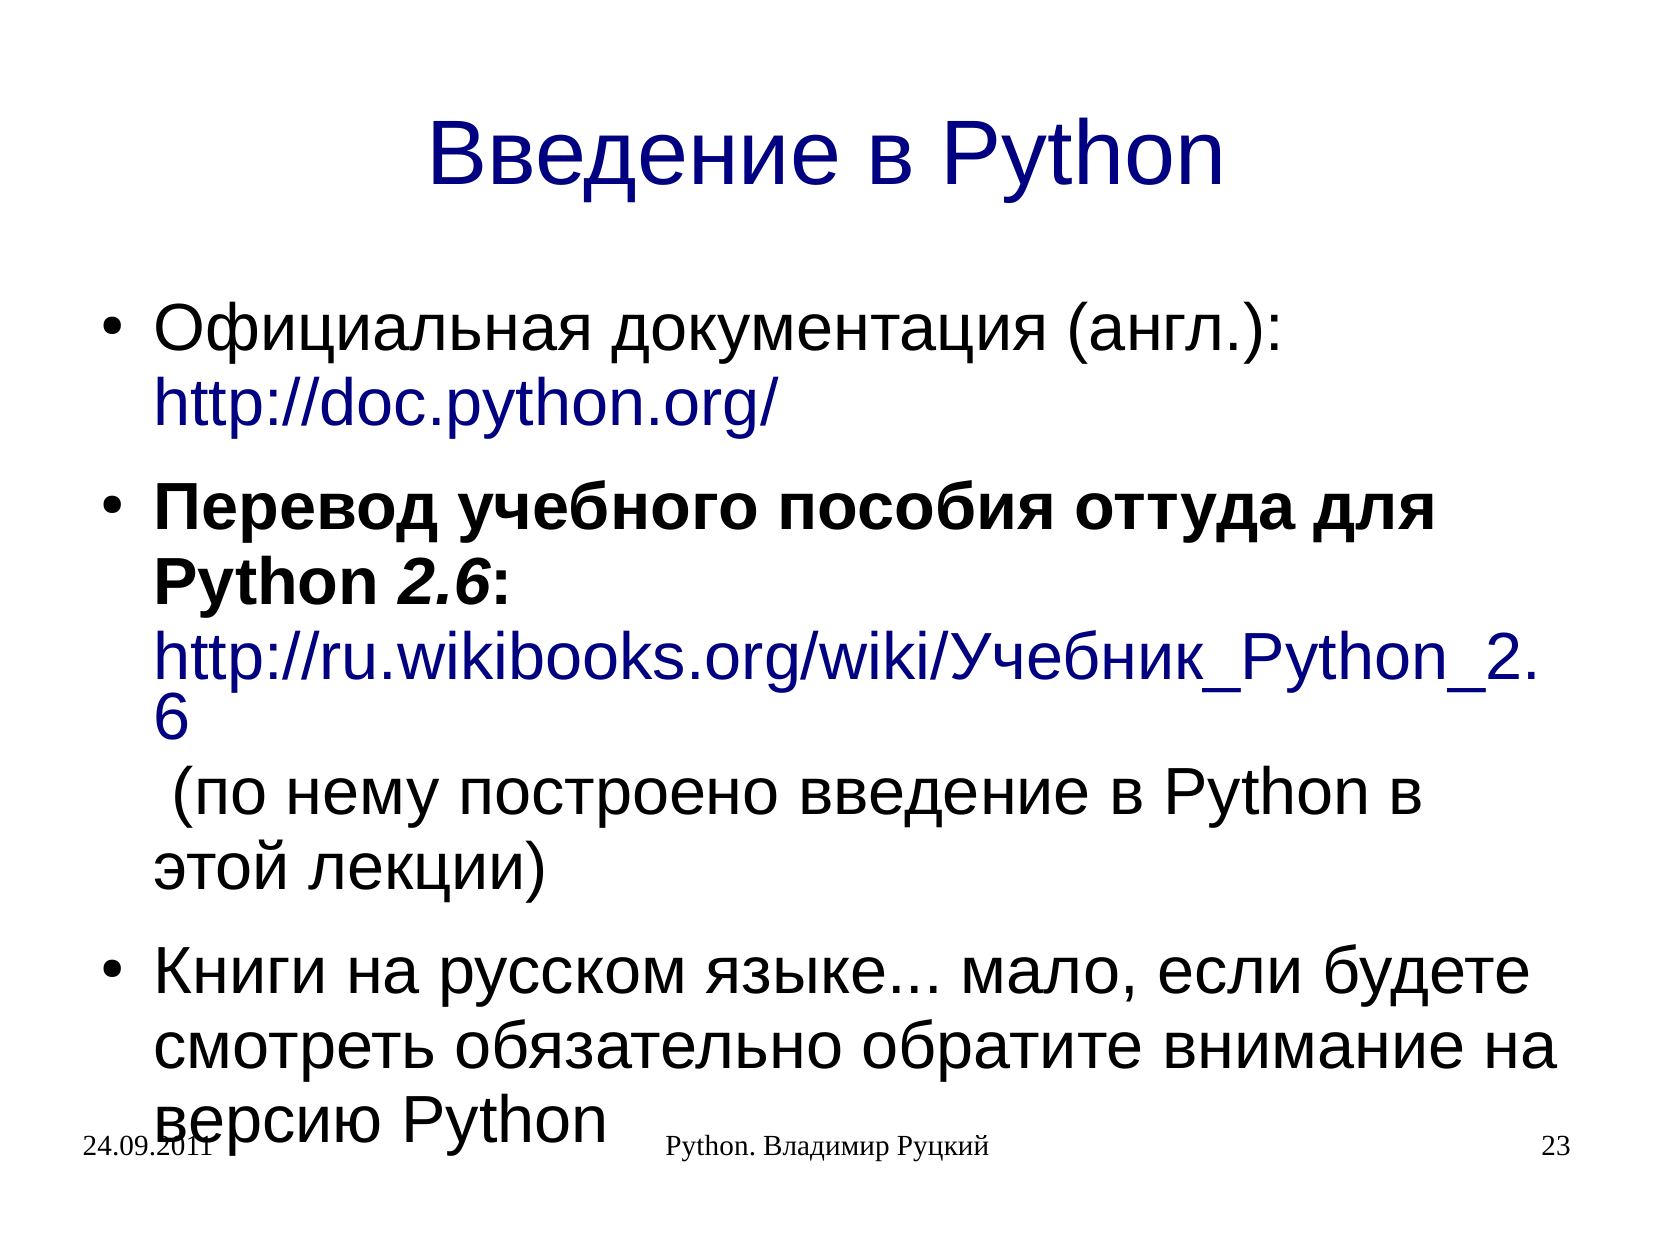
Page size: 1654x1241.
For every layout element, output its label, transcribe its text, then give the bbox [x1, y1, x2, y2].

title Введение в Python [82, 49, 1571, 257]
list Официальная документация (англ.): http://doc.python.org/ Перевод учебного пособия оттуда для Python 2.6: http://ru.wikibooks.org/wiki/Учебник_Python_2.6 (по нему построено введение в Python в этой лекции) Книги на русском языке... мало, если будете смотреть обязательно обратите внимание на версию Python [82, 290, 1571, 1109]
